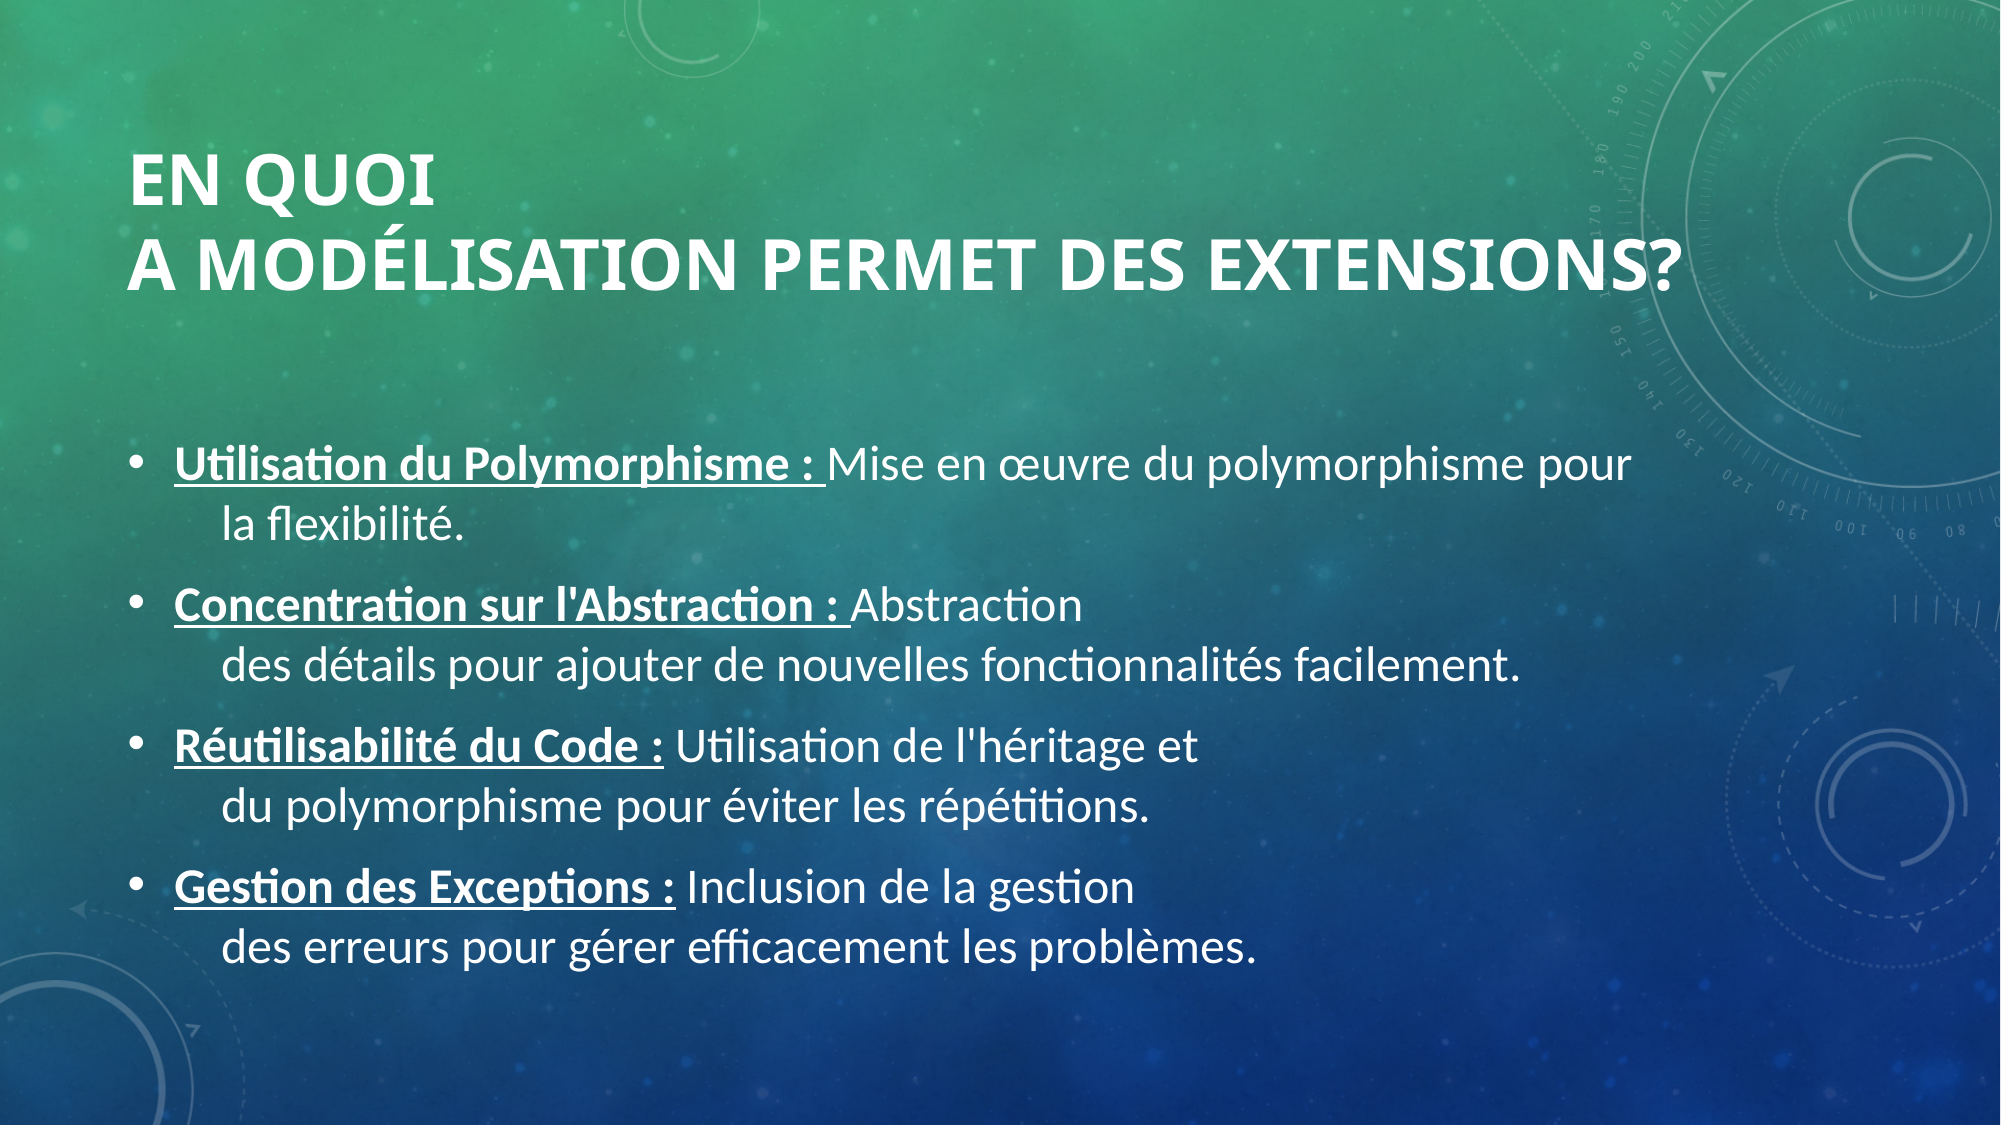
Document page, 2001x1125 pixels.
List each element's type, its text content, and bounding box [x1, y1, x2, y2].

title EN QUOI A MODÉLISATION PERMET DES EXTENSIONS? [112, 99, 1775, 338]
list Utilisation du Polymorphisme : Mise en œuvre du polymorphisme pour la flexibilité. Concentration sur l'Abstraction : Abstraction des détails pour ajouter de nouvelles fonctionnalités facilement. Réutilisabilité du Code : Utilisation de l'héritage et du polymorphisme pour éviter les répétitions. Gestion des Exceptions : Inclusion de la gestion des erreurs pour gérer efficacement les problèmes. [112, 338, 1775, 1066]
